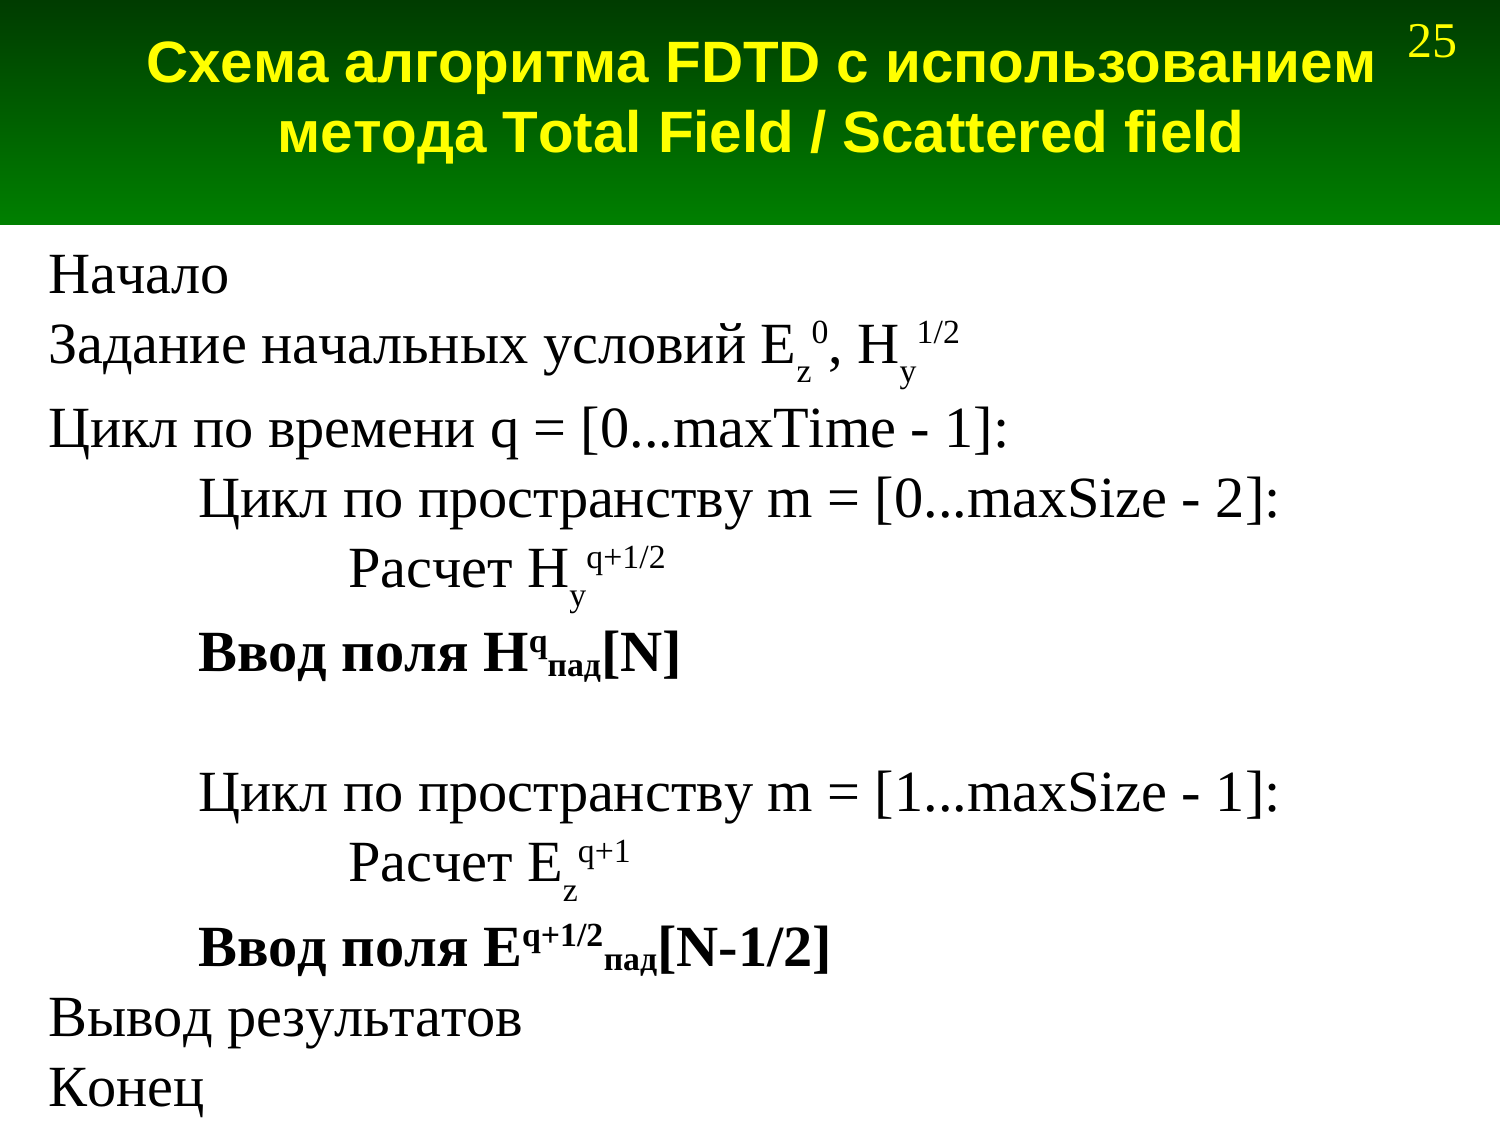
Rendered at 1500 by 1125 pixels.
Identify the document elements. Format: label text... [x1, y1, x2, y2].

text_box Начало Задание начальных условий Ez0, Hy1/2 Цикл по времени q = [0...maxTime - 1]: Цикл по пространству m = [0...maxSize - 2]: Расчет Hyq+1/2 Ввод поля Hqпад[N] Цикл по пространству m = [1...maxSize - 1]: Расчет Ezq+1 Ввод поля Eq+1/2пад[N-1/2] Вывод результатов Конец [33, 227, 1422, 1125]
title Схема алгоритма FDTD с использованием метода Total Field / Scattered field [123, 0, 1399, 188]
